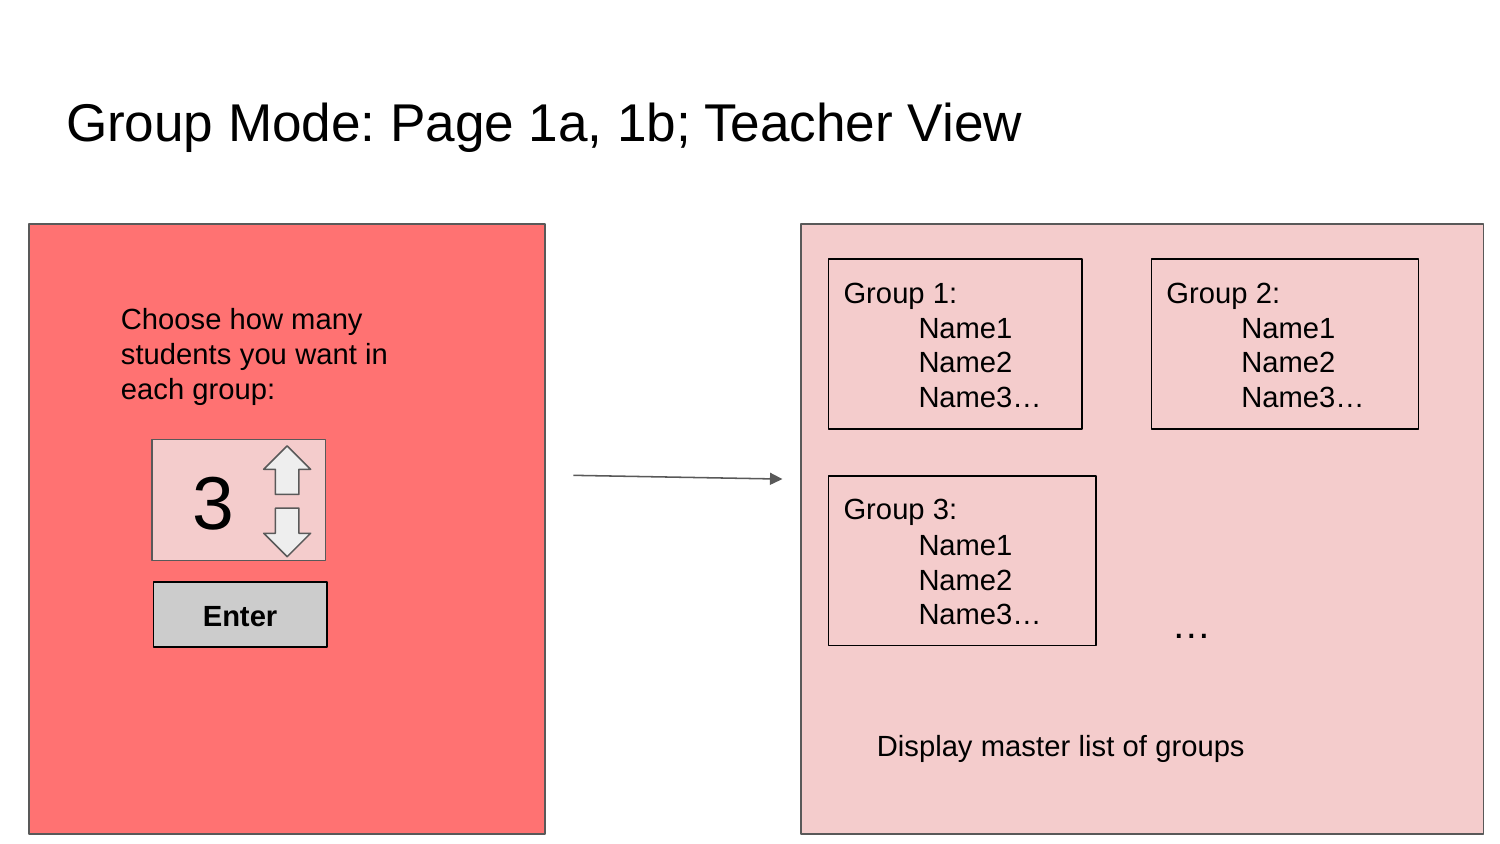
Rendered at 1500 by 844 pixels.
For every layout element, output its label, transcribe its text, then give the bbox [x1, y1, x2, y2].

text_box Group 2: Name1 Name2 Name3… [1151, 258, 1419, 429]
text_box 3 [163, 439, 264, 560]
text_box Enter [153, 581, 327, 647]
title Group Mode: Page 1a, 1b; Teacher View [51, 72, 1449, 167]
text_box Group 1: Name1 Name2 Name3… [828, 258, 1082, 429]
text_box Choose how many students you want in each group: [105, 285, 469, 421]
text_box [800, 223, 1484, 835]
text_box … [1156, 584, 1449, 662]
text_box Group 3: Name1 Name2 Name3… [828, 475, 1096, 646]
text_box Display master list of groups [861, 712, 1419, 778]
text_box [29, 223, 546, 835]
